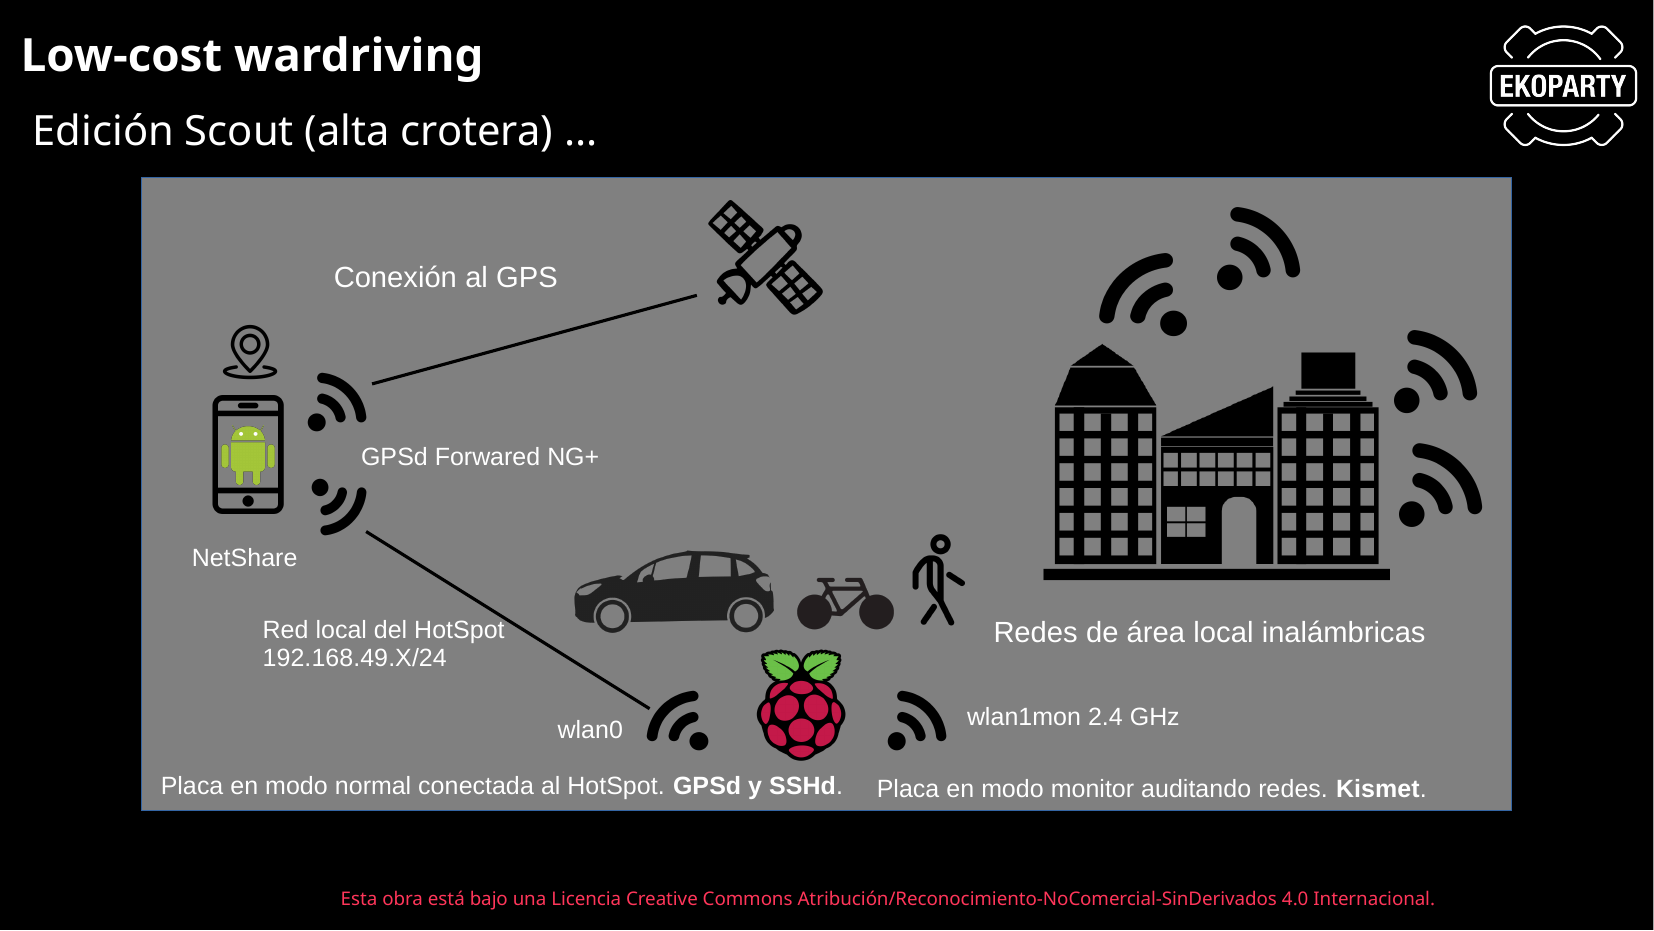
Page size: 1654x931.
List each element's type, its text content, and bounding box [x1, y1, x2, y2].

picture [887, 690, 947, 751]
text_box [141, 177, 1512, 811]
text_box Placa en modo monitor auditando redes. Kismet. [862, 767, 1440, 811]
picture [1398, 442, 1483, 528]
text_box GPSd Forwared NG+ [346, 435, 615, 479]
text_box Redes de área local inalámbricas [978, 609, 1441, 657]
picture [572, 663, 619, 693]
text_box Red local del HotSpot 192.168.49.X/24 [248, 608, 520, 680]
text_box wlan0 [542, 708, 638, 752]
picture [572, 490, 989, 767]
text_box NetShare [177, 535, 325, 579]
picture [222, 324, 278, 380]
picture [1039, 206, 1478, 609]
text_box Placa en modo normal conectada al HotSpot. GPSd y SSHd. [145, 764, 856, 807]
picture [188, 372, 367, 514]
picture [311, 478, 367, 536]
text_box Esta obra está bajo una Licencia Creative Commons Atribución/Reconocimiento-NoComercial-SinDerivados 4.0 Internacional. [325, 878, 1654, 917]
picture [708, 200, 823, 315]
text_box wlan1mon 2.4 GHz [952, 695, 1195, 739]
text_box Low-cost wardriving [5, 14, 1476, 87]
picture [1476, 0, 1654, 178]
text_box Conexión al GPS [318, 253, 573, 302]
text_box [630, 693, 646, 703]
text_box Edición Scout (alta crotera) ... [17, 93, 1433, 161]
